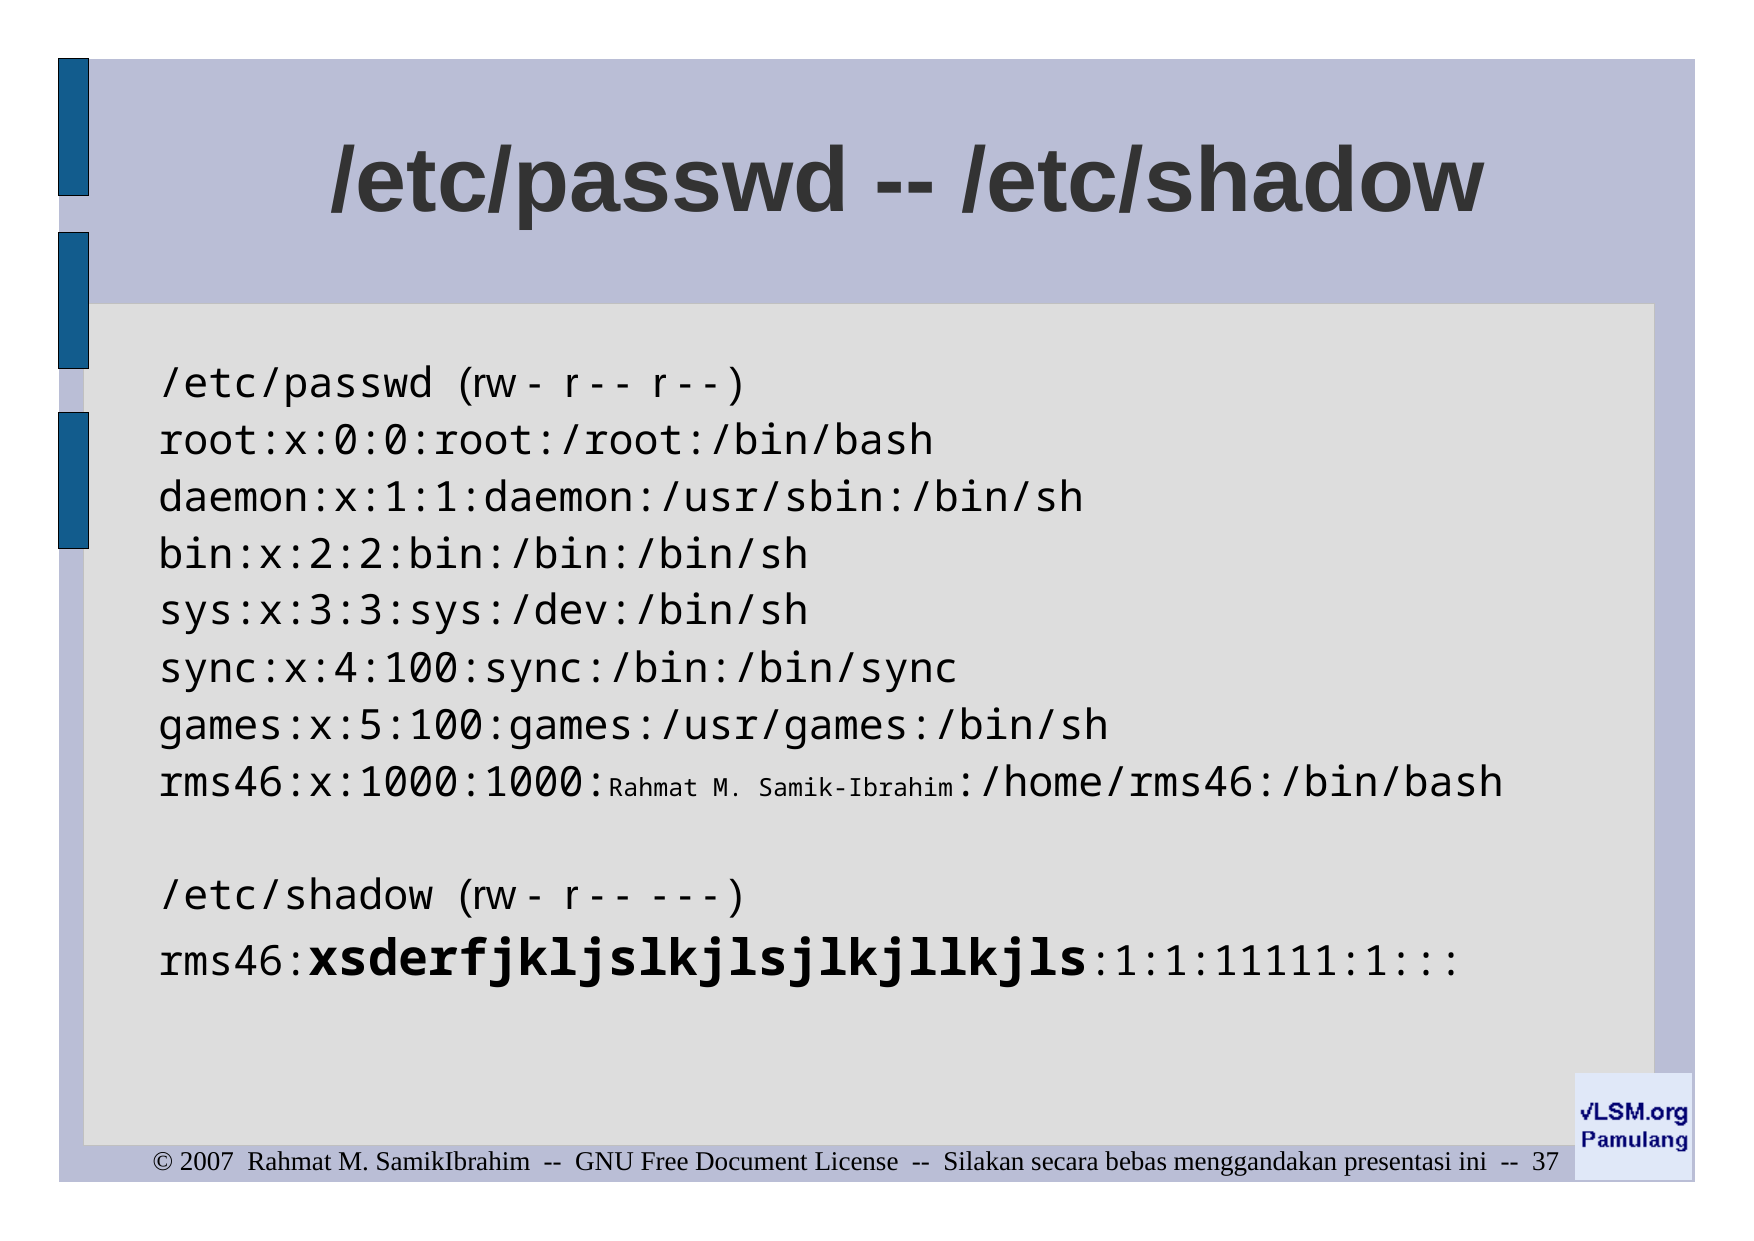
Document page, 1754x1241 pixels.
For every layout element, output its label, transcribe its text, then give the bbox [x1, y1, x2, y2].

list /etc/passwd (rw - r - - r - - ) root:x:0:0:root:/root:/bin/bash daemon:x:1:1:daemon:/usr/sbin:/bin/sh bin:x:2:2:bin:/bin:/bin/sh sys:x:3:3:sys:/dev:/bin/sh sync:x:4:100:sync:/bin:/bin/sync games:x:5:100:games:/usr/games:/bin/sh rms46:x:1000:1000:Rahmat M. Samik-Ibrahim:/home/rms46:/bin/bash /etc/shadow (rw - r - - - - - ) rms46:xsderfjkljslkjlsjlkjllkjls:1:1:11111:1::: [140, 352, 1544, 1010]
picture [1575, 1073, 1692, 1180]
title /etc/passwd -- /etc/shadow [206, 92, 1610, 267]
